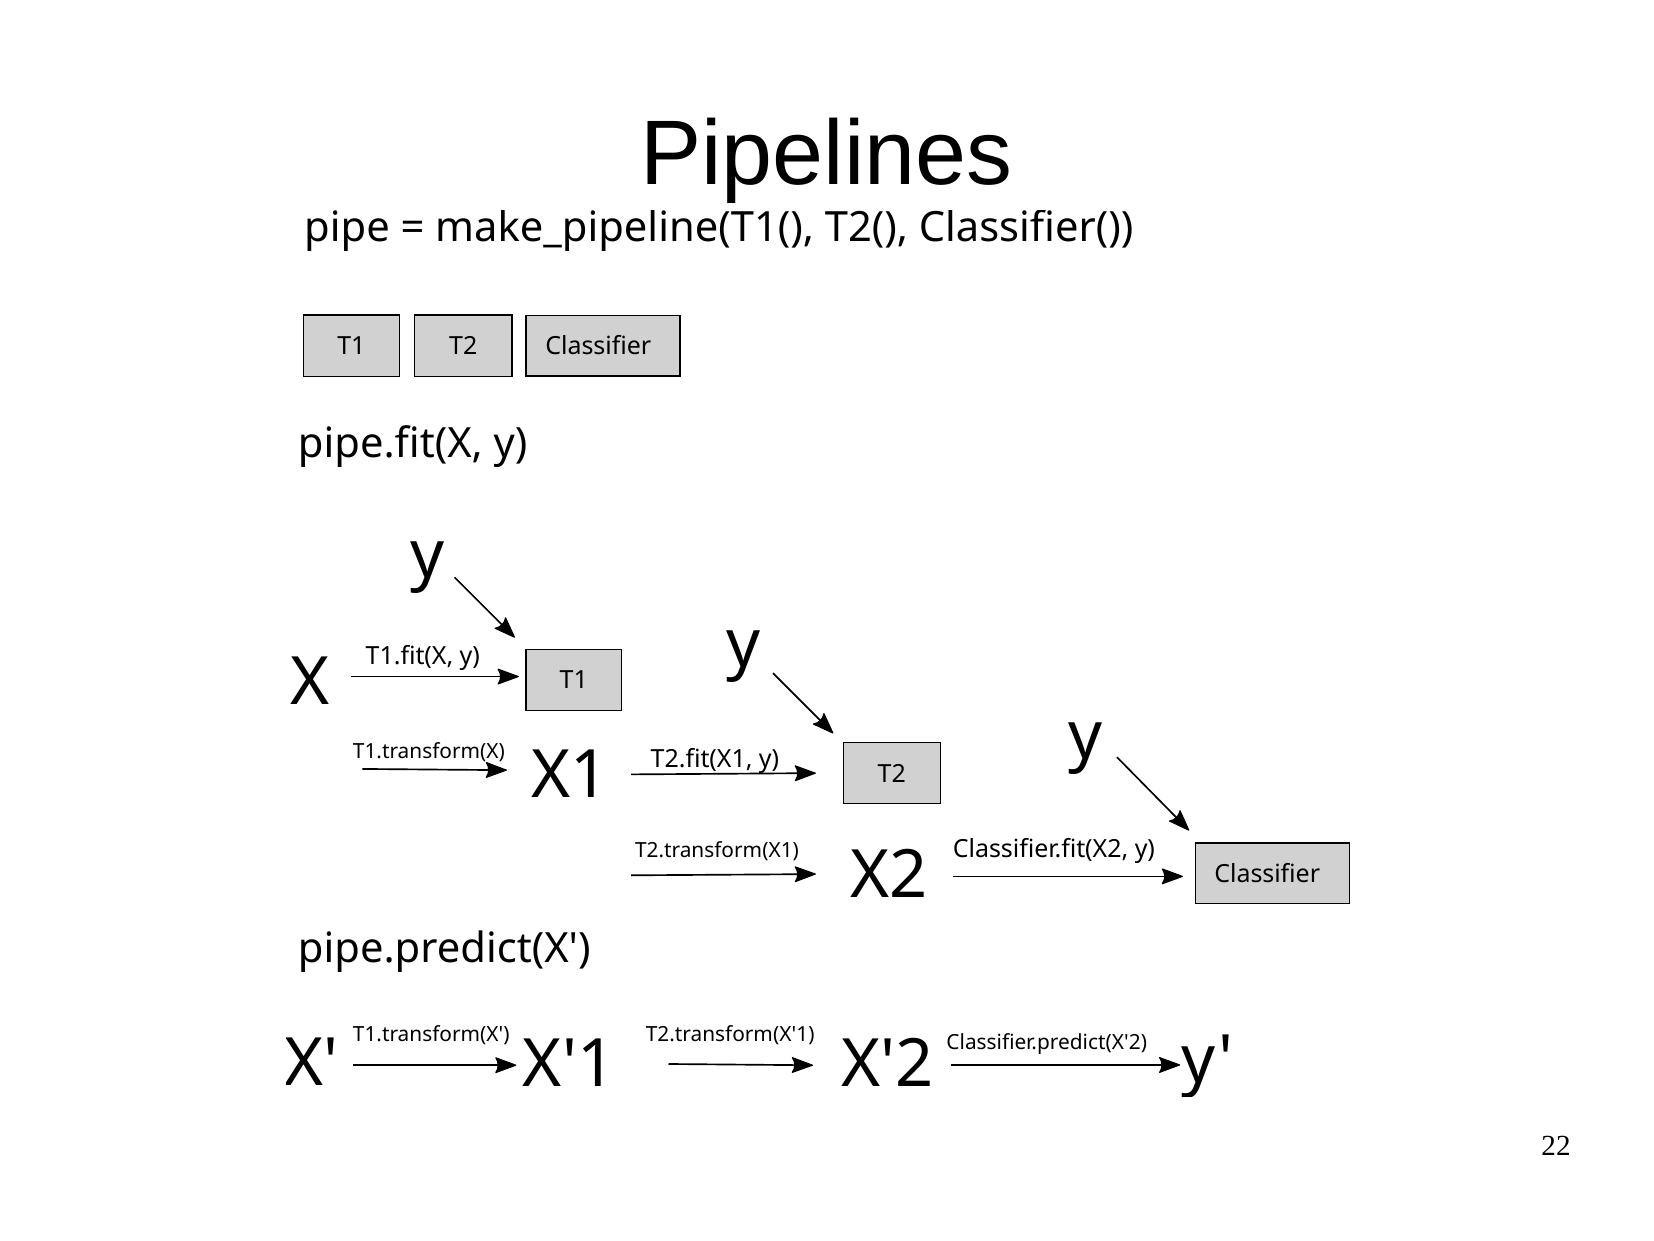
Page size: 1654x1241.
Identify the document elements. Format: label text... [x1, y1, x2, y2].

title Pipelines [82, 49, 1571, 257]
picture [286, 210, 1351, 1097]
